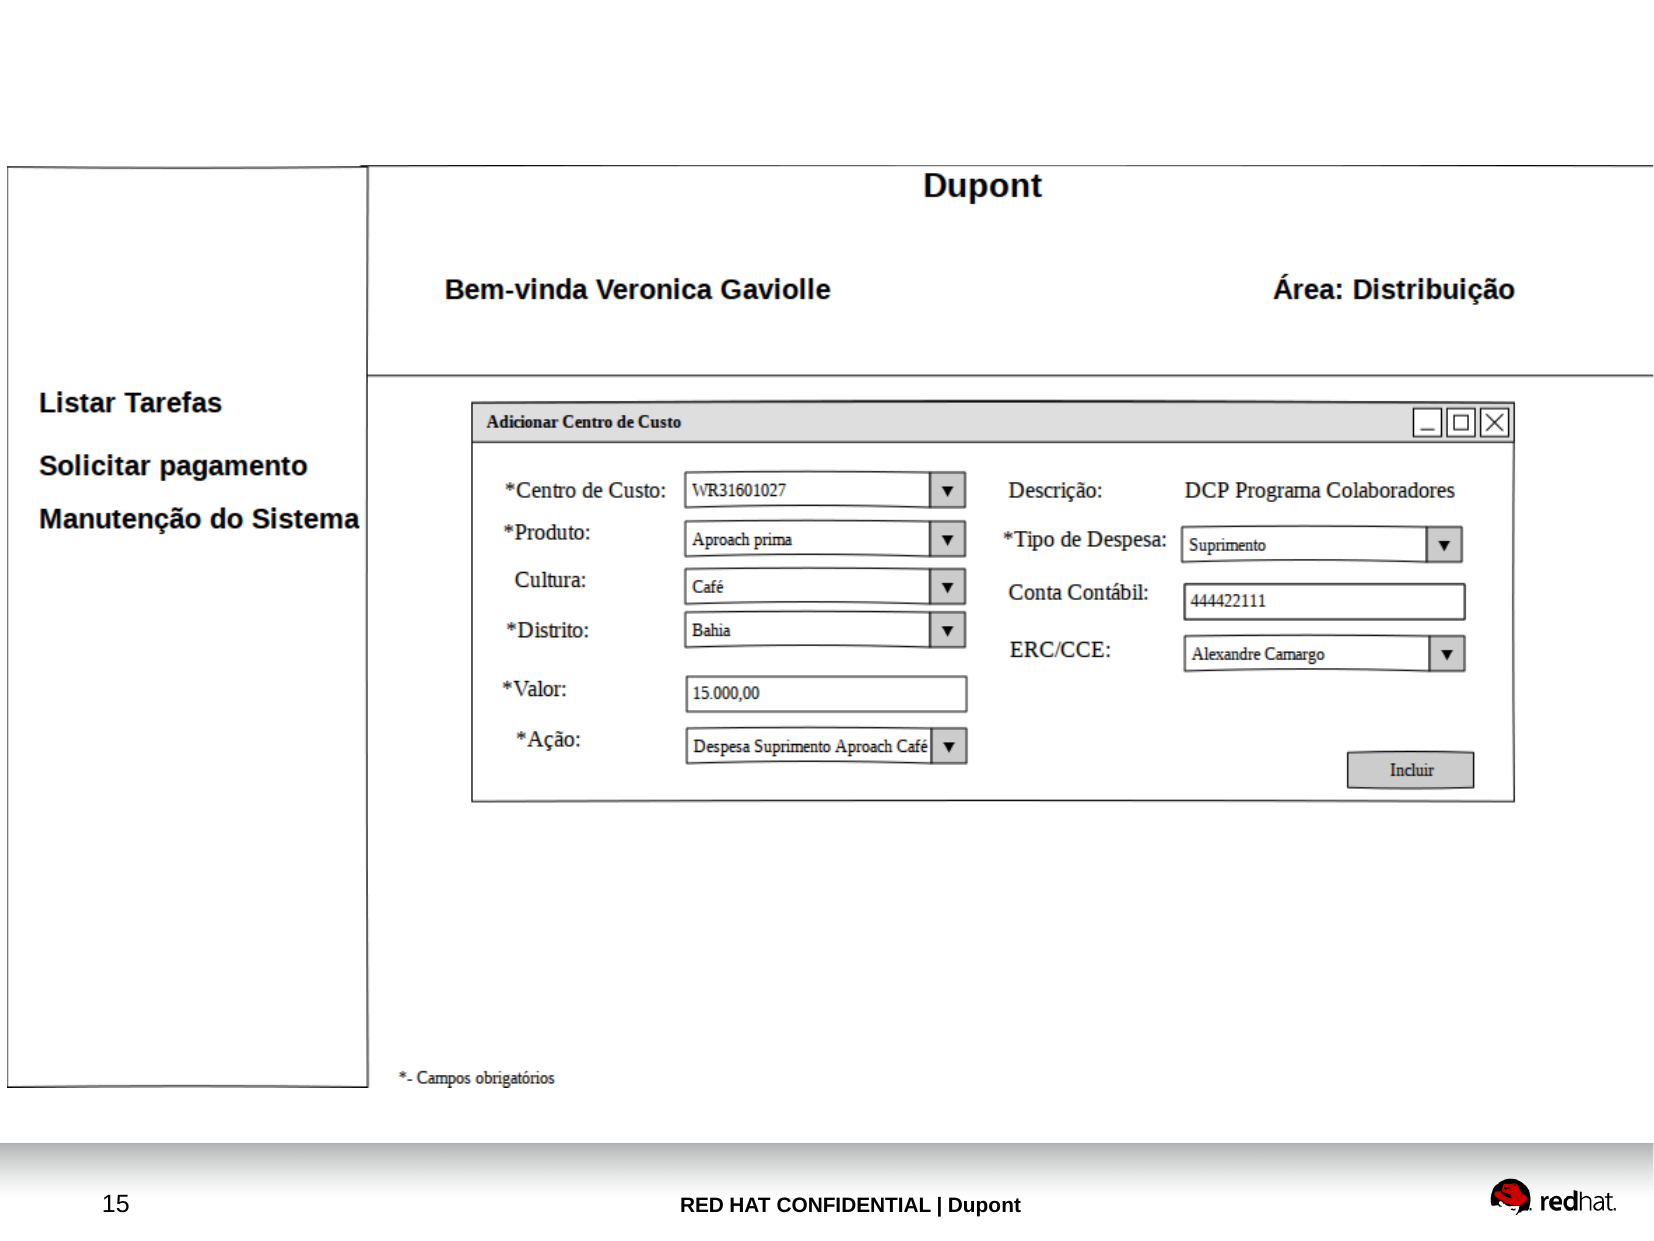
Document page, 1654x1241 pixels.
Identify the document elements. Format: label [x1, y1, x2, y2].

picture [7, 165, 1654, 1088]
picture [0, 1143, 1654, 1241]
